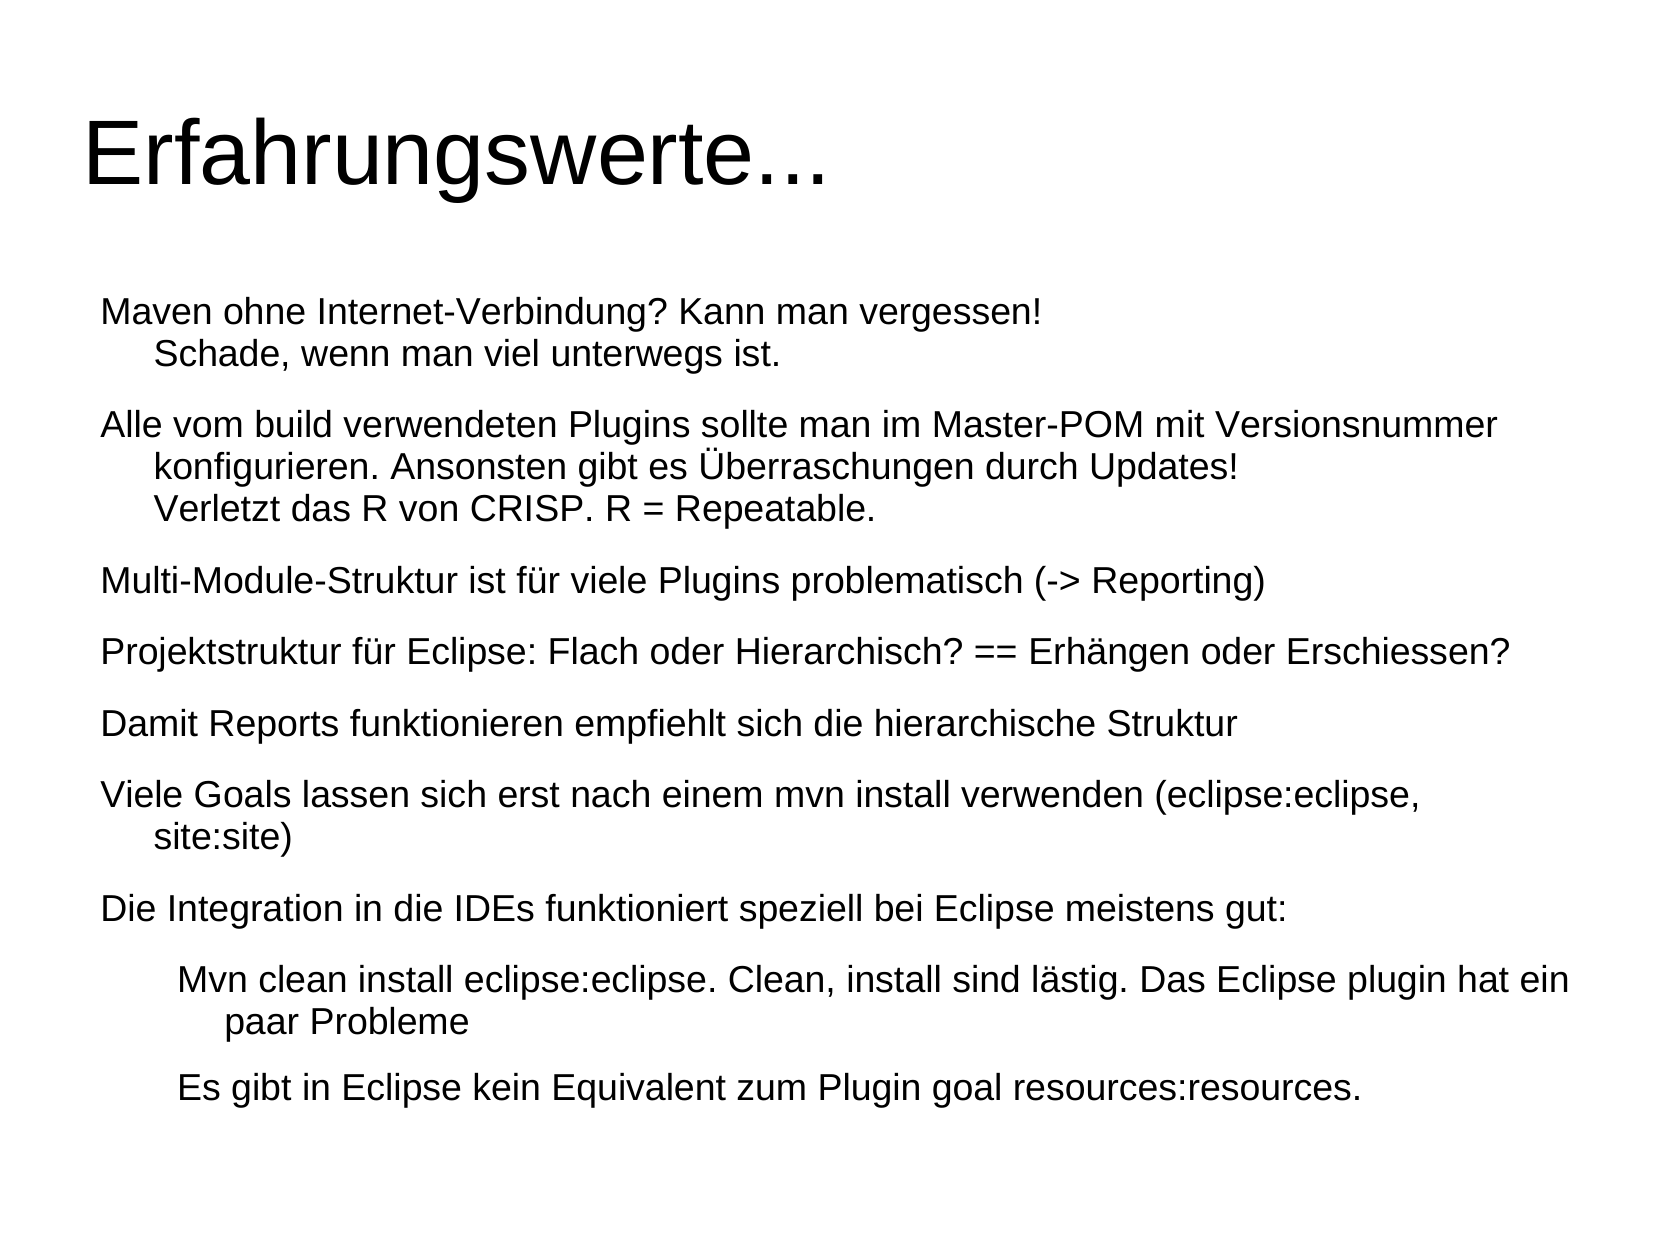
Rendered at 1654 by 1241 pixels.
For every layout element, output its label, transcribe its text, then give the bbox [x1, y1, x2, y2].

title Erfahrungswerte... [82, 49, 1571, 257]
list Maven ohne Internet-Verbindung? Kann man vergessen! Schade, wenn man viel unterwegs ist. Alle vom build verwendeten Plugins sollte man im Master-POM mit Versionsnummer konfigurieren. Ansonsten gibt es Überraschungen durch Updates! Verletzt das R von CRISP. R = Repeatable. Multi-Module-Struktur ist für viele Plugins problematisch (-> Reporting) Projektstruktur für Eclipse: Flach oder Hierarchisch? == Erhängen oder Erschiessen? Damit Reports funktionieren empfiehlt sich die hierarchische Struktur Viele Goals lassen sich erst nach einem mvn install verwenden (eclipse:eclipse, site:site) Die Integration in die IDEs funktioniert speziell bei Eclipse meistens gut: Mvn clean install eclipse:eclipse. Clean, install sind lästig. Das Eclipse plugin hat ein paar Probleme Es gibt in Eclipse kein Equivalent zum Plugin goal resources:resources. [82, 290, 1571, 1175]
